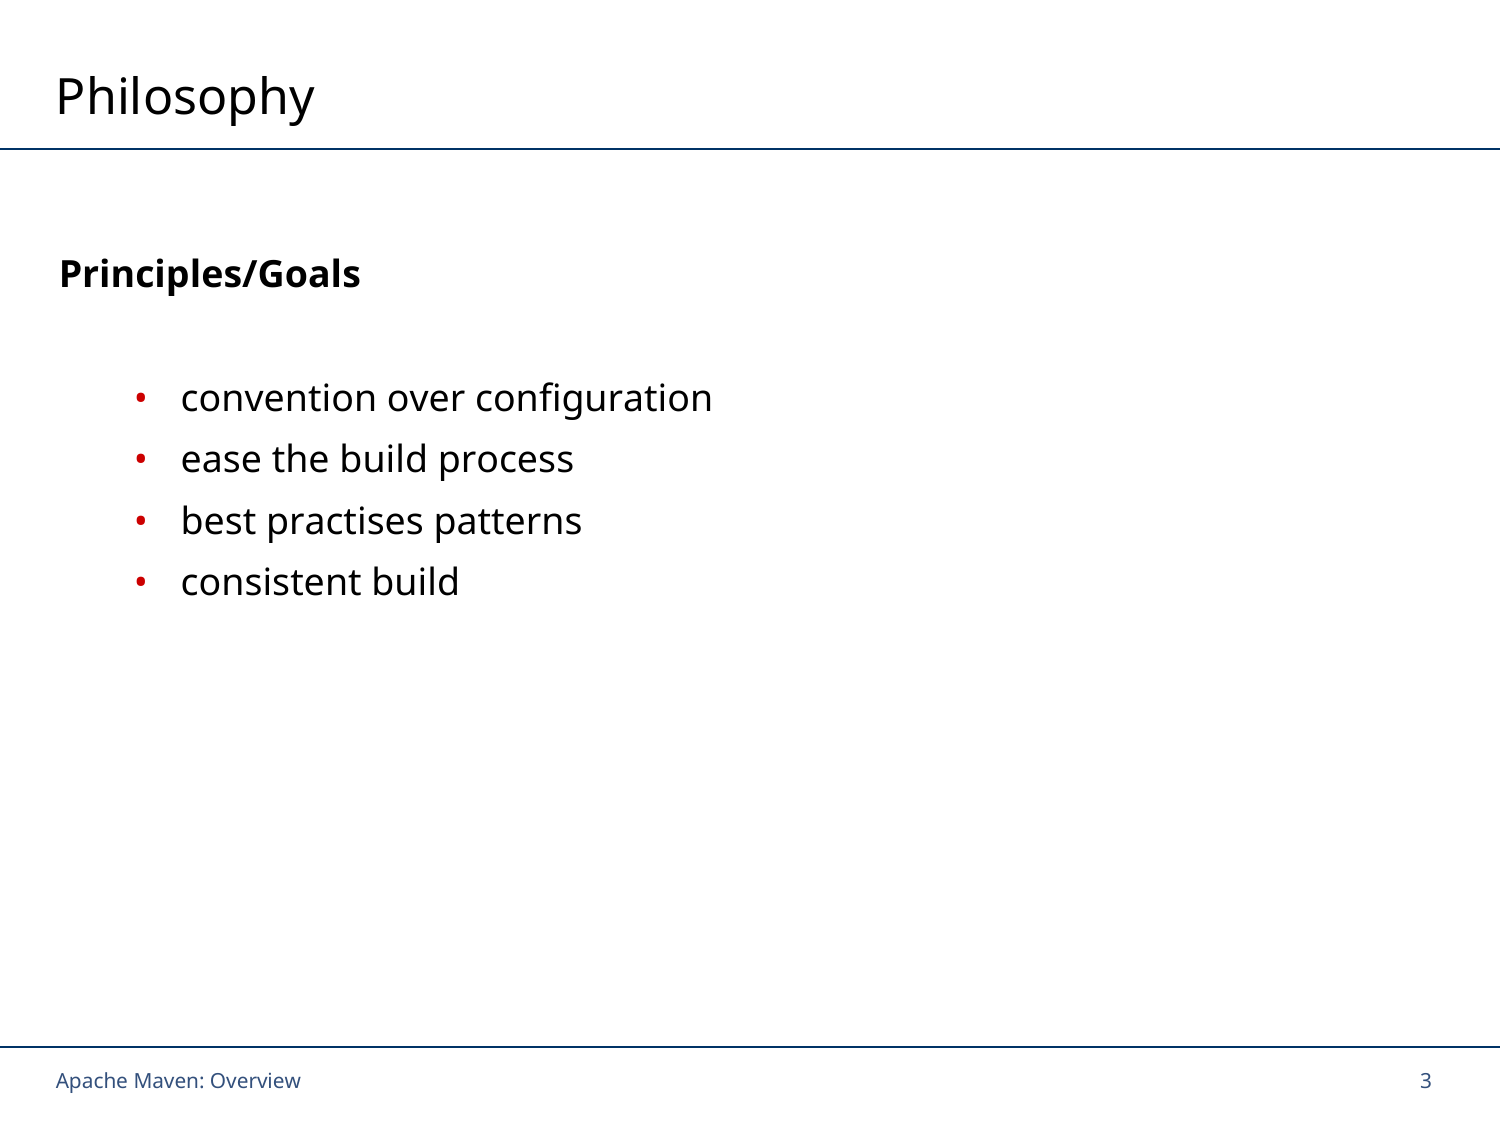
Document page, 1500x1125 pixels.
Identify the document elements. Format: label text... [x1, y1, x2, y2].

title Philosophy [41, 0, 1016, 138]
list Principles/Goals convention over configuration ease the build process best practises patterns consistent build [44, 177, 1450, 1040]
